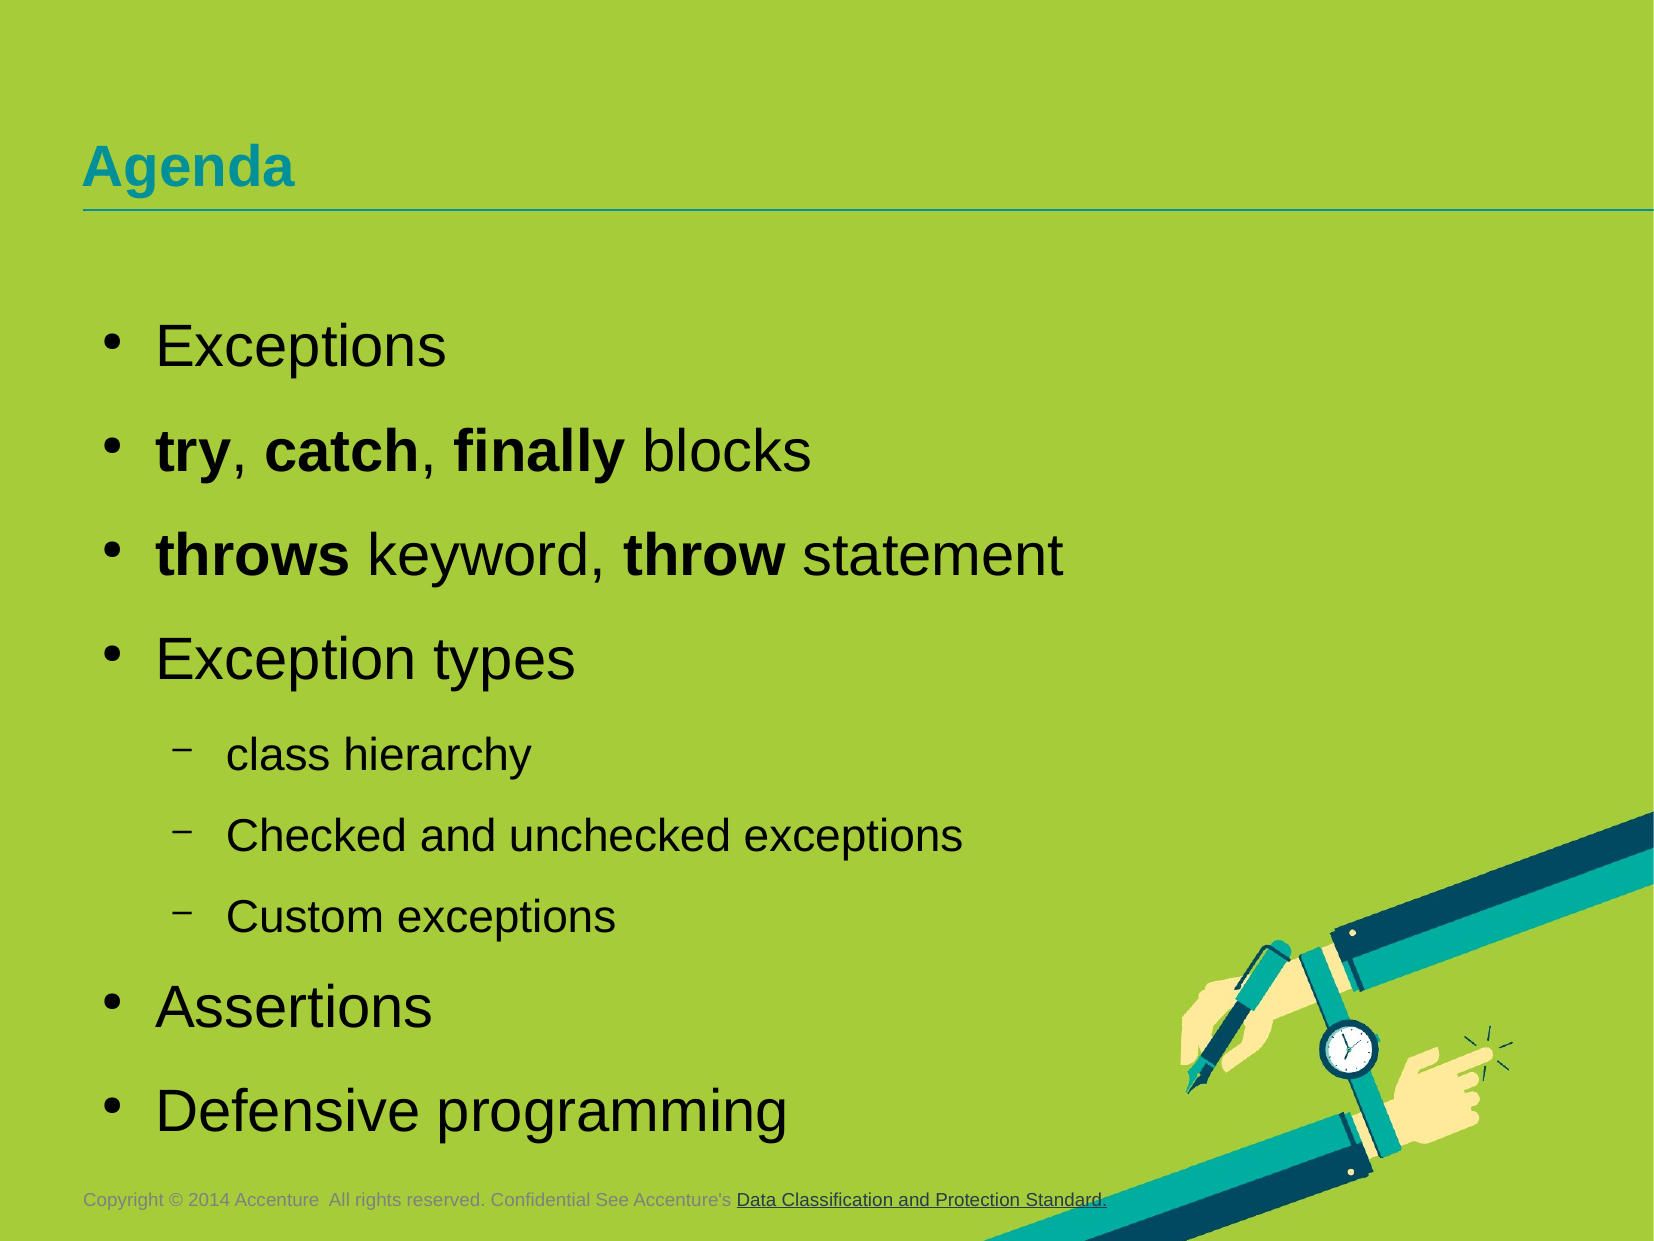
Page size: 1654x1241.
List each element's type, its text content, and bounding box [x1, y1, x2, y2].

picture [1186, 848, 1654, 1241]
picture [0, 0, 1654, 1241]
title Agenda [81, 56, 1654, 199]
list Exceptions try, catch, finally blocks throws keyword, throw statement Exception types class hierarchy Checked and unchecked exceptions Custom exceptions Assertions Defensive programming [84, 299, 1573, 1166]
picture [1347, 1167, 1354, 1175]
